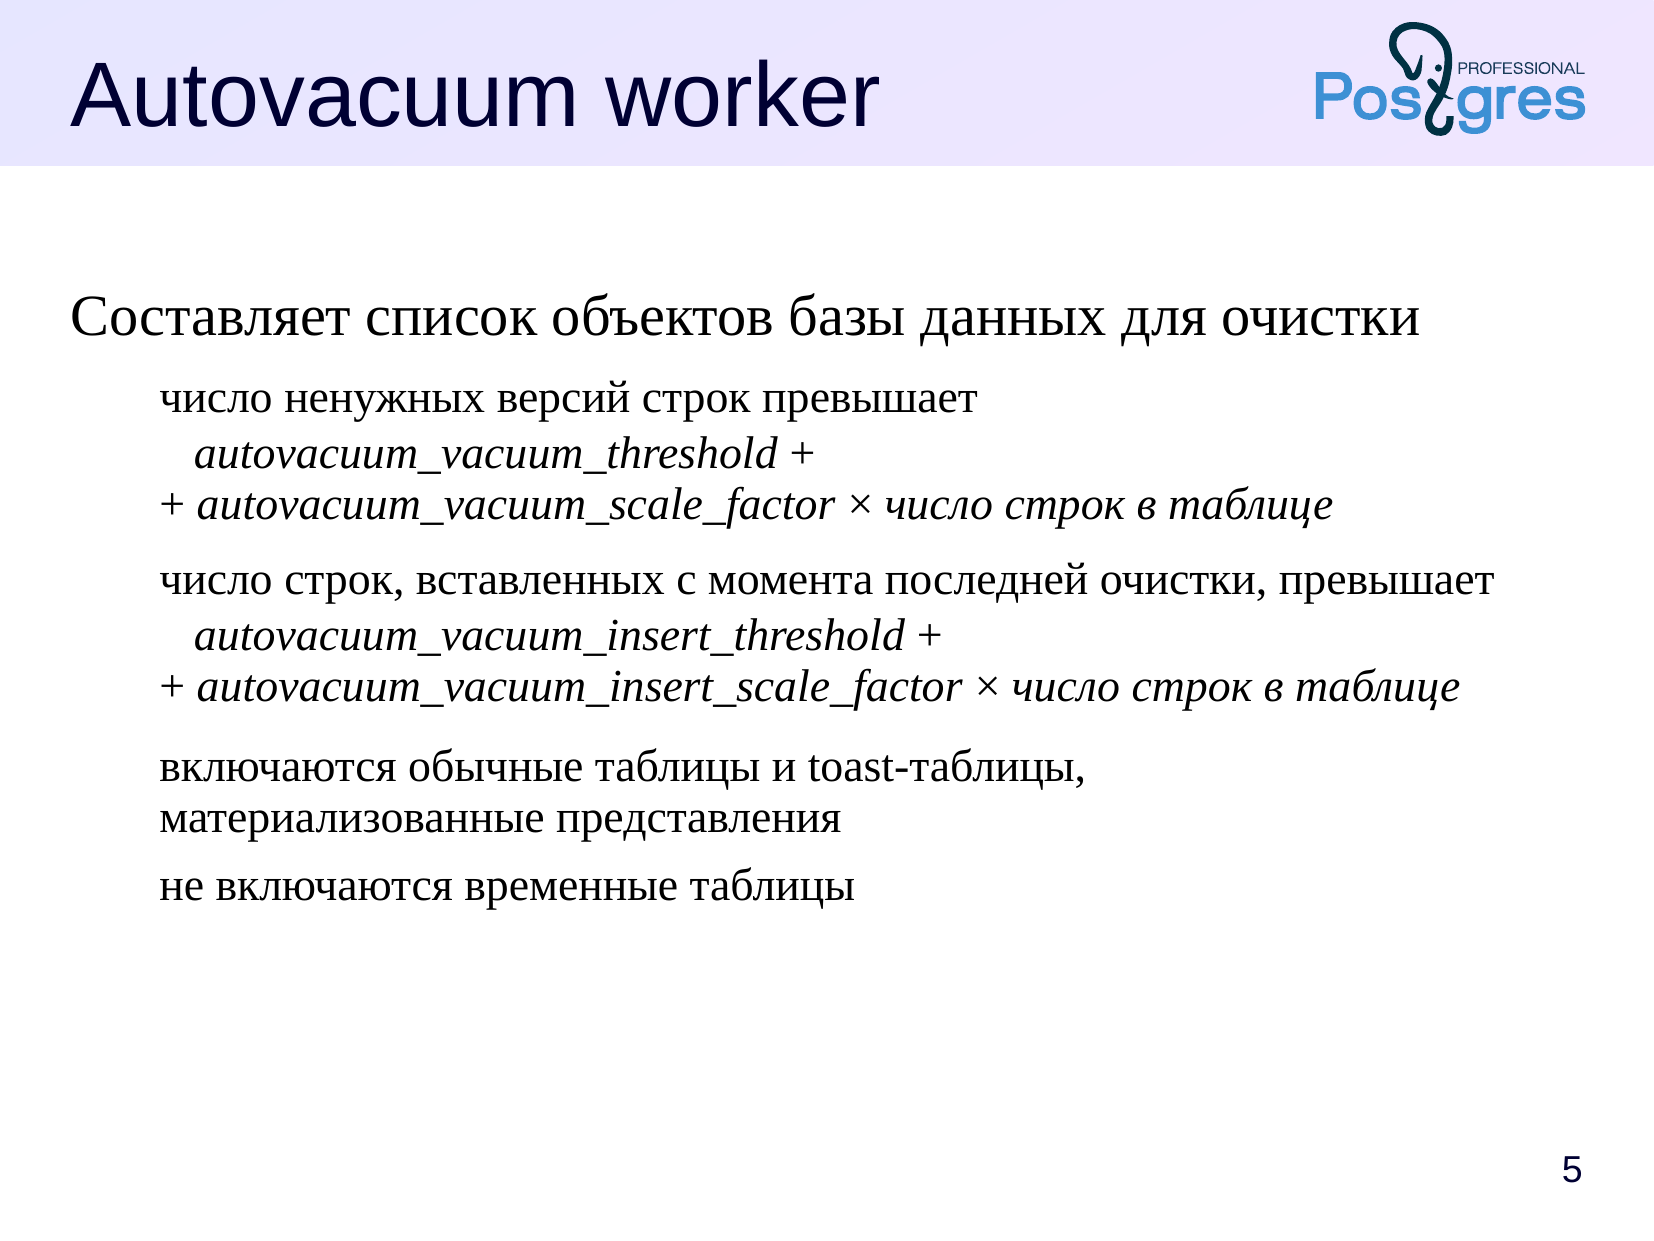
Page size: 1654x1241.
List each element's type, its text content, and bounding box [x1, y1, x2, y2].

list Составляет список объектов базы данных для очистки число ненужных версий строк превышает autovacuum_vacuum_threshold + + autovacuum_vacuum_scale_factor × число строк в таблице число строк, вставленных с момента последней очистки, превышает autovacuum_vacuum_insert_threshold + + autovacuum_vacuum_insert_scale_factor × число строк в таблице включаются обычные таблицы и toast-таблицы, материализованные представления не включаются временные таблицы [70, 283, 1583, 1141]
title Autovacuum worker [70, 43, 1241, 147]
